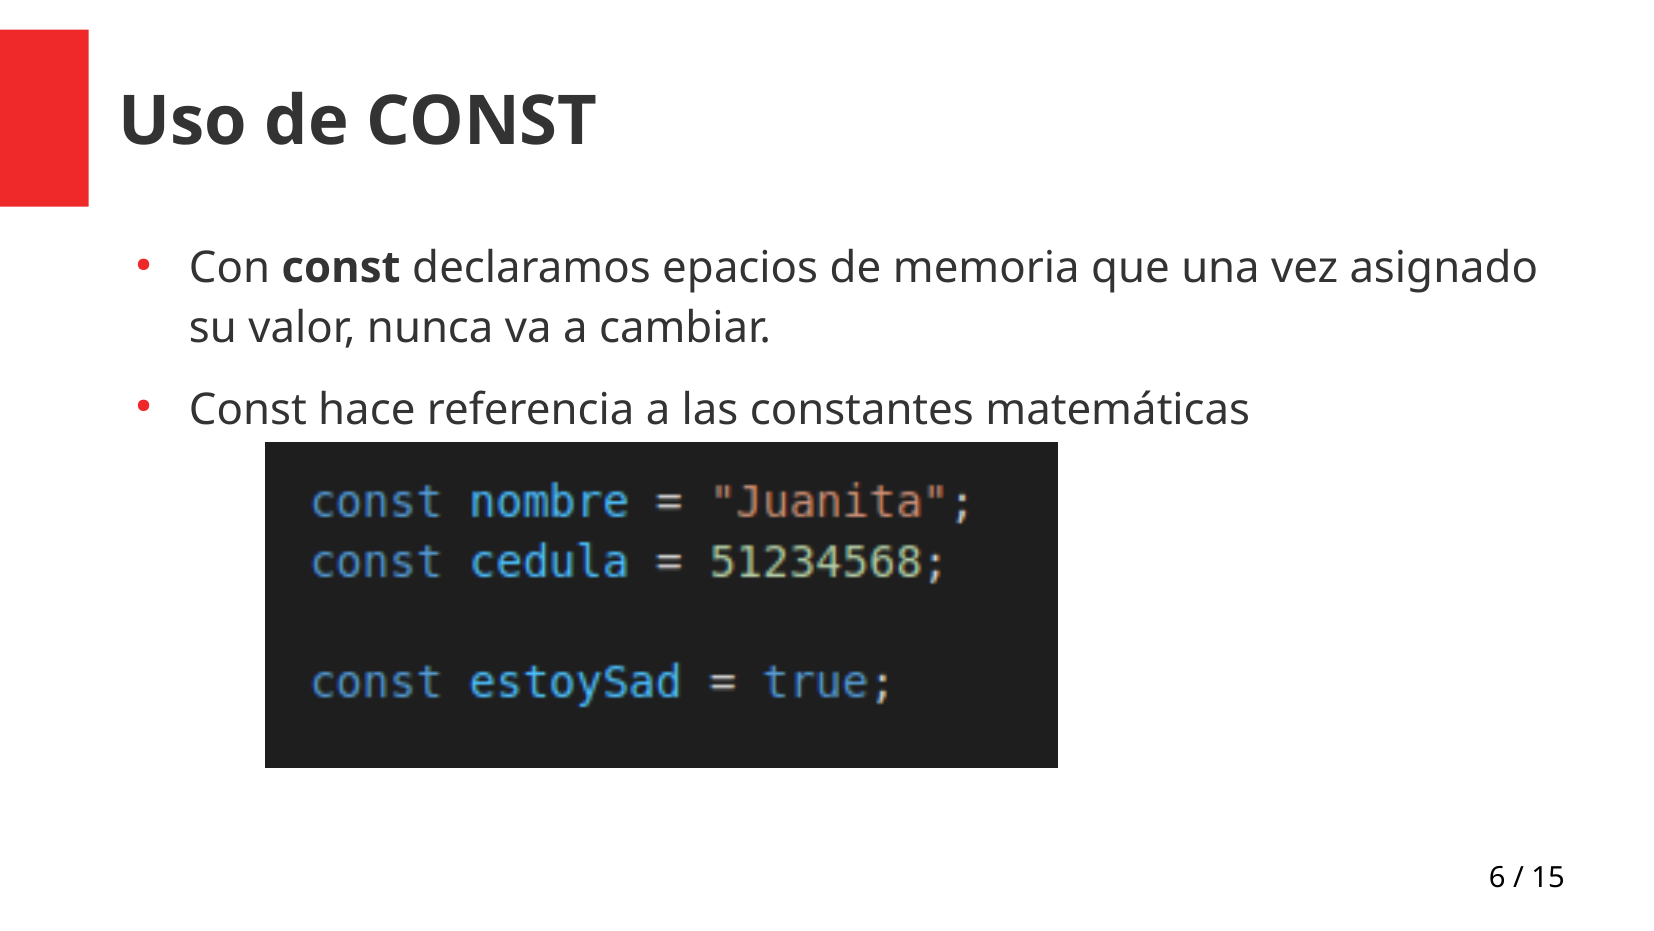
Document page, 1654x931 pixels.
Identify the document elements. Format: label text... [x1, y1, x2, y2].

picture [265, 442, 1058, 768]
title Uso de CONST [118, 29, 1595, 207]
list Con const declaramos epacios de memoria que una vez asignado su valor, nunca va a cambiar. Const hace referencia a las constantes matemáticas [118, 236, 1595, 798]
